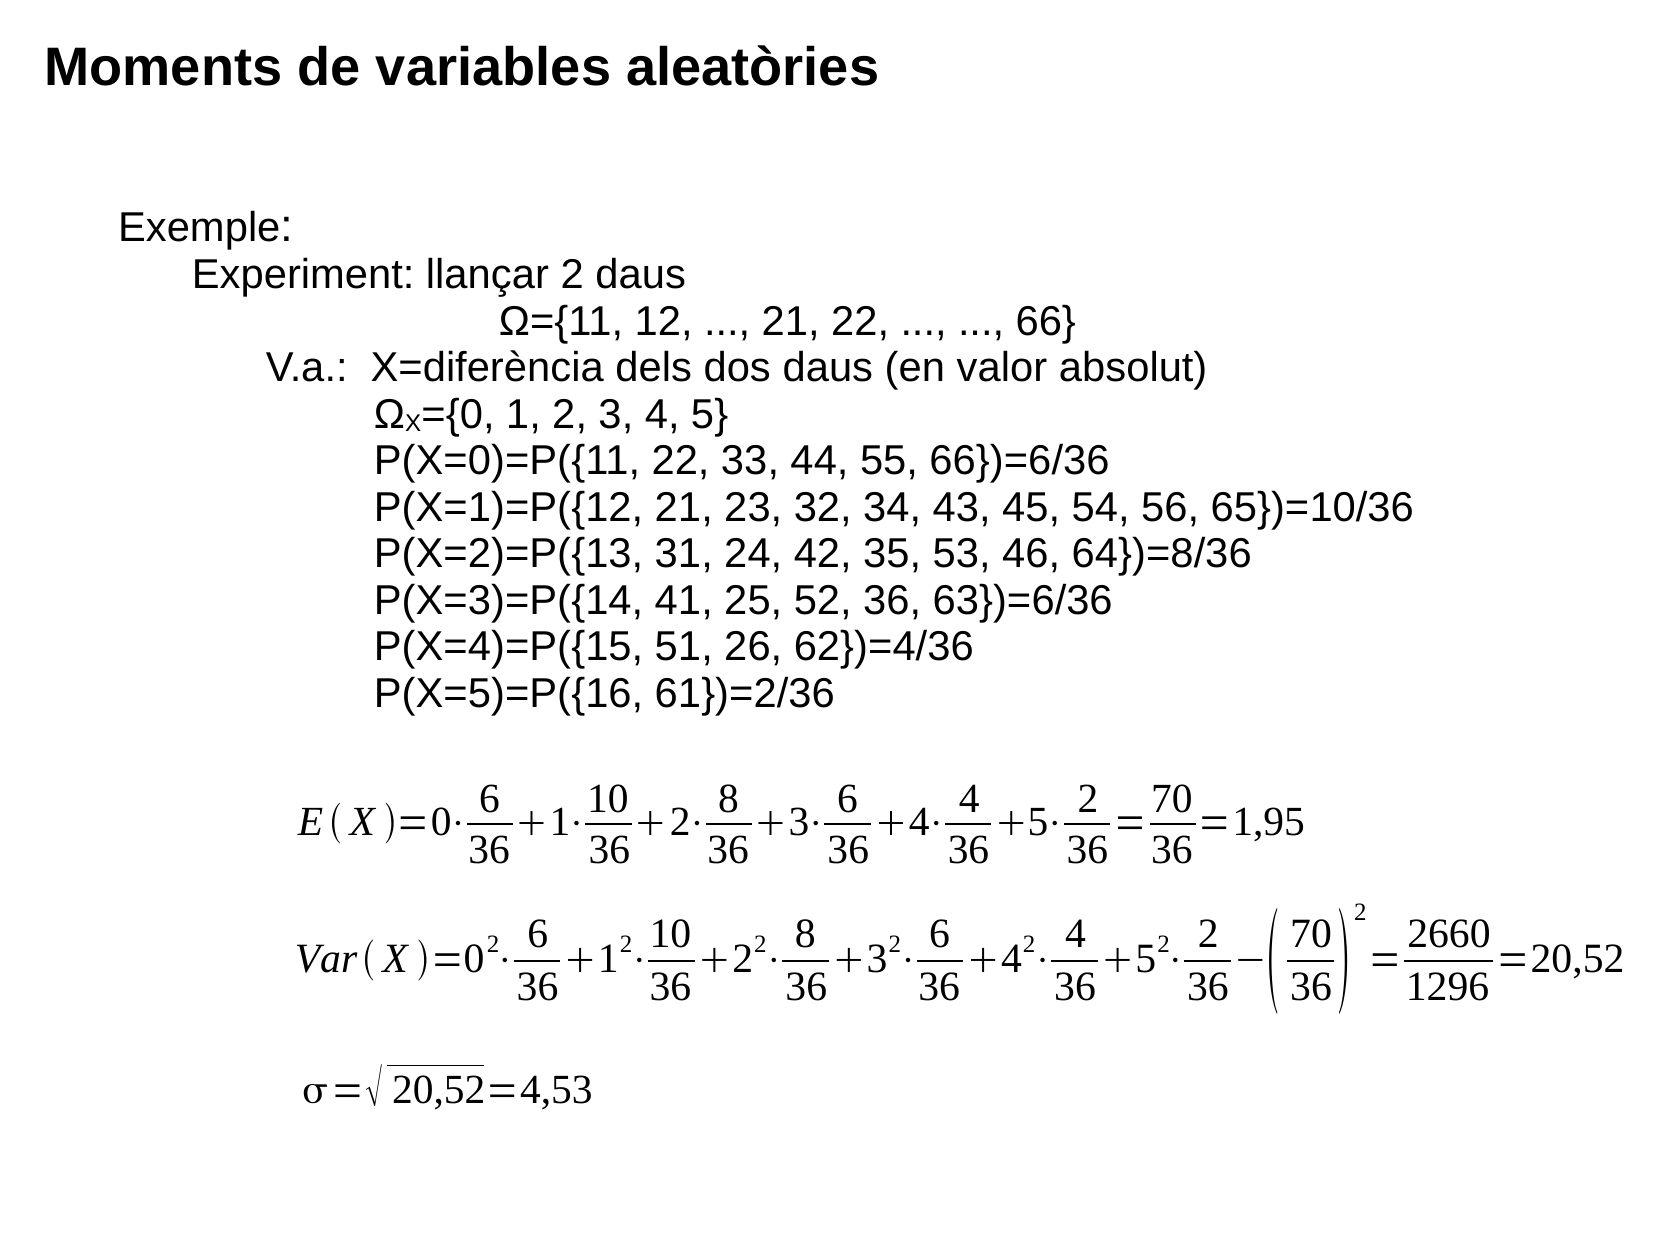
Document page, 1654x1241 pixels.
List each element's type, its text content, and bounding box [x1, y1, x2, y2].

chart [288, 774, 1311, 875]
chart [295, 1062, 600, 1114]
chart [288, 898, 1632, 1016]
text_box Moments de variables aleatòries Exemple: Experiment: llançar 2 daus Ω={11, 12, ..., 21, 22, ..., ..., 66} V.a.: X=diferència dels dos daus (en valor absolut) ΩX={0, 1, 2, 3, 4, 5} P(X=0)=P({11, 22, 33, 44, 55, 66})=6/36 P(X=1)=P({12, 21, 23, 32, 34, 43, 45, 54, 56, 65})=10/36 P(X=2)=P({13, 31, 24, 42, 35, 53, 46, 64})=8/36 P(X=3)=P({14, 41, 25, 52, 36, 63})=6/36 P(X=4)=P({15, 51, 26, 62})=4/36 P(X=5)=P({16, 61})=2/36 [29, 29, 1595, 1094]
